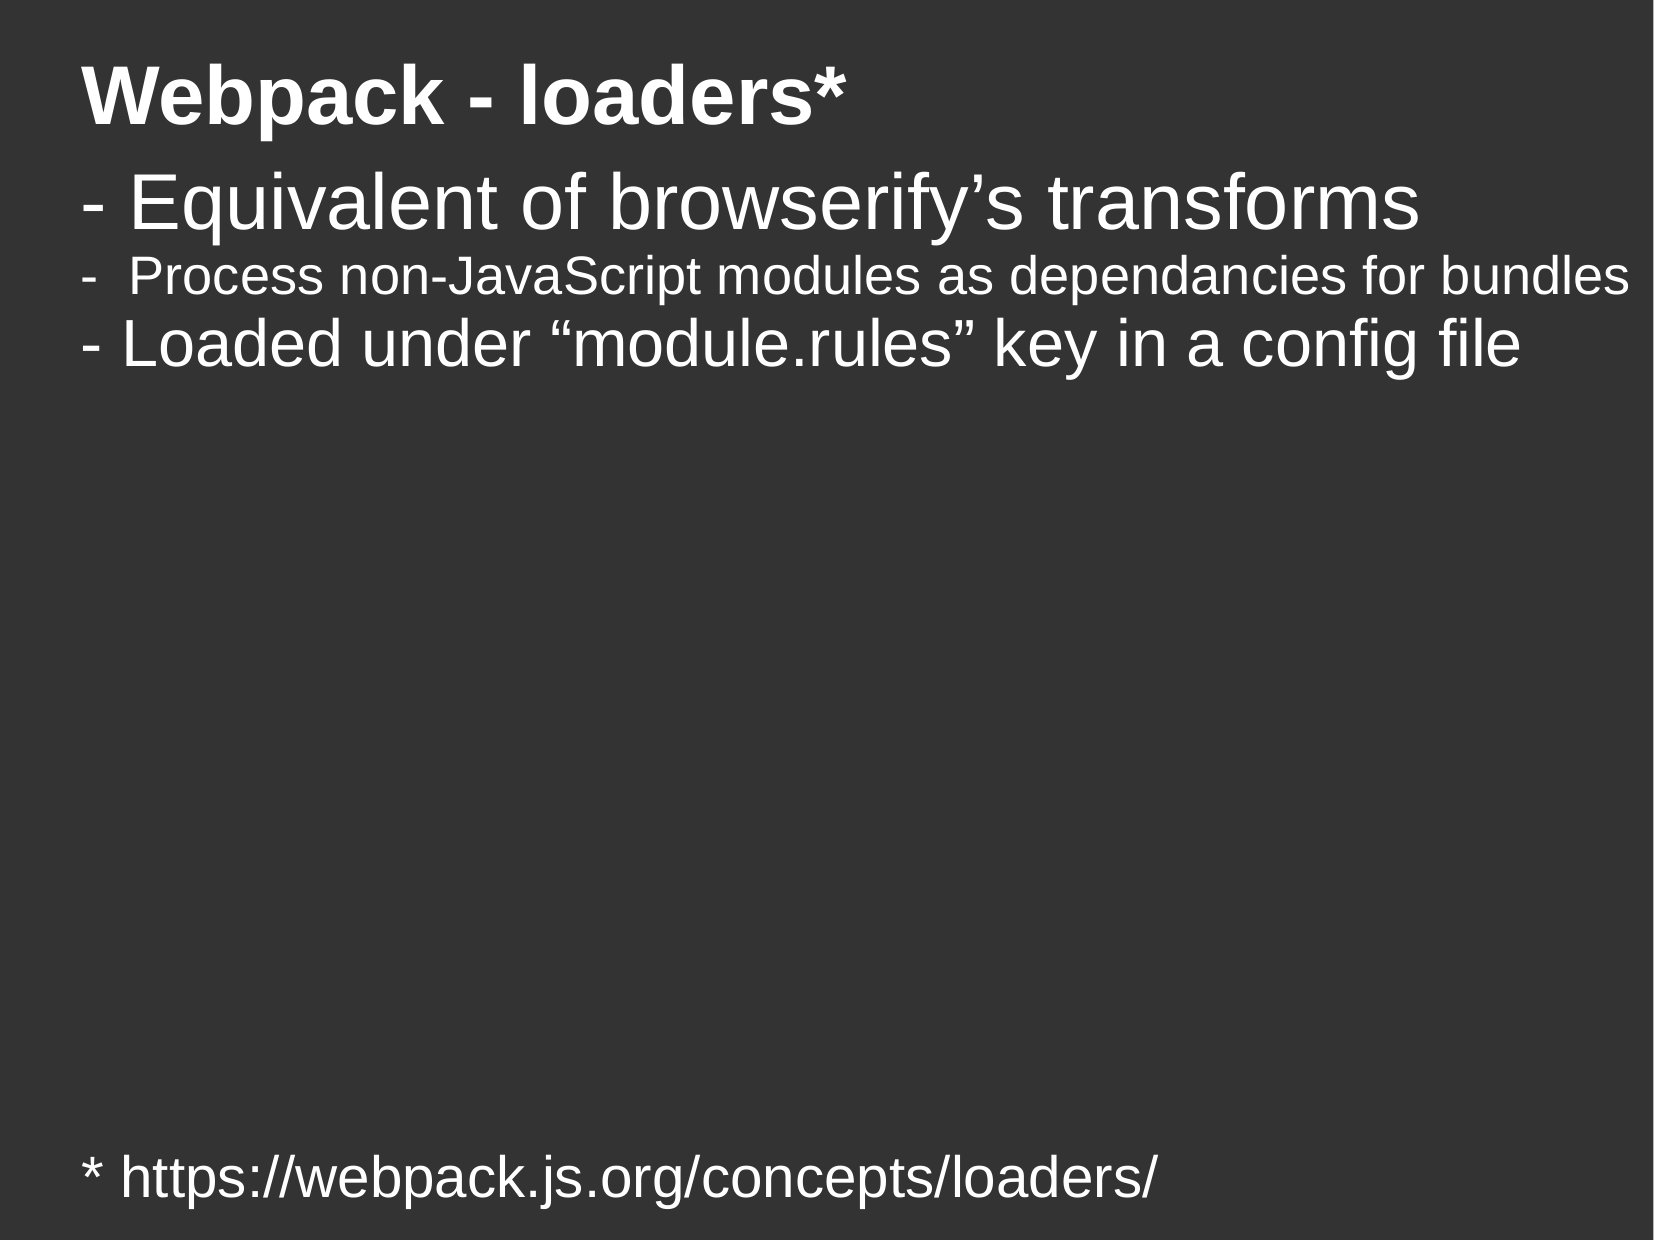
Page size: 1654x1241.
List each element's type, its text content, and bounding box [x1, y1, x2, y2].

title Webpack - loaders* [81, 49, 1570, 257]
title - Equivalent of browserify’s transforms - Process non-JavaScript modules as dependancies for bundles - Loaded under “module.rules” key in a config file [80, 157, 1654, 773]
title * https://webpack.js.org/concepts/loaders/ [81, 1074, 1570, 1241]
